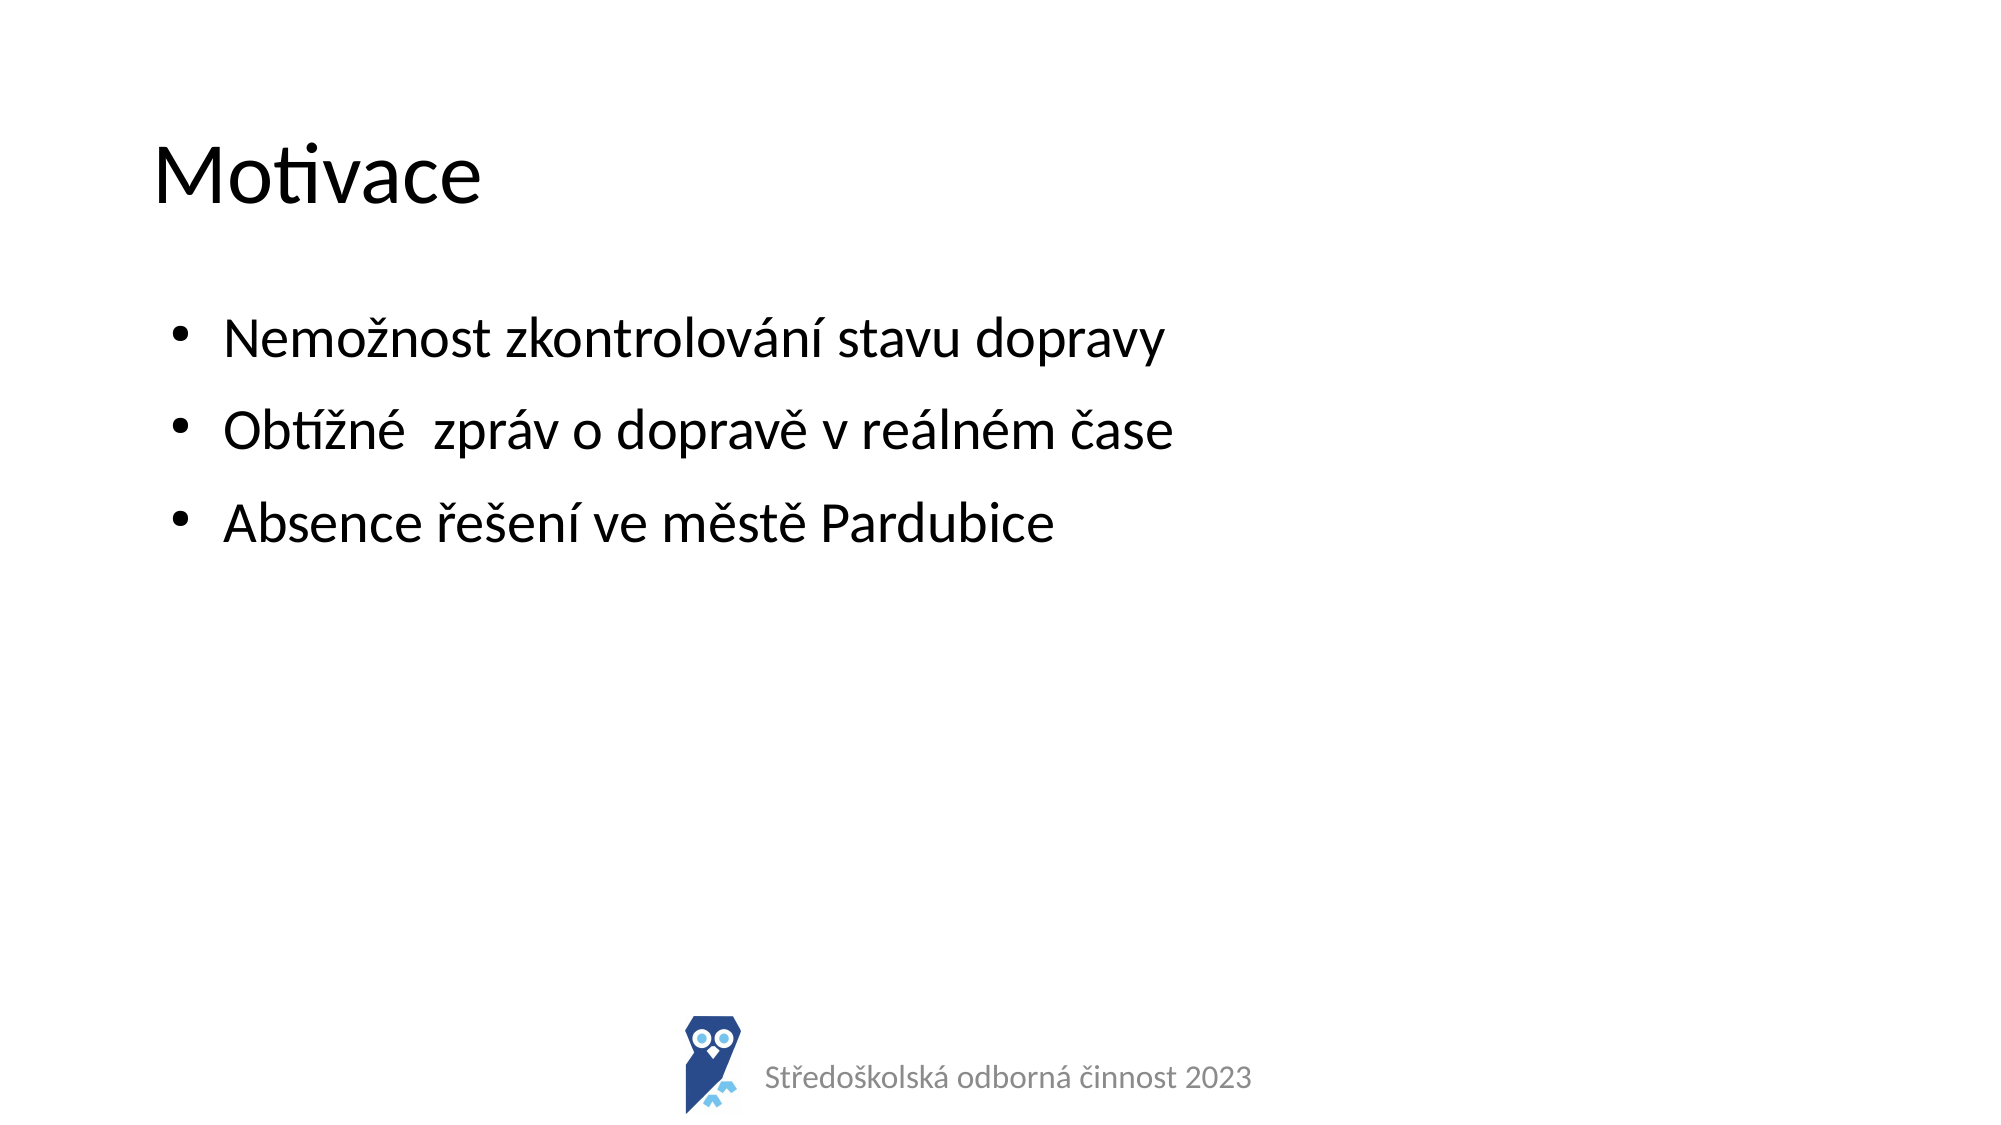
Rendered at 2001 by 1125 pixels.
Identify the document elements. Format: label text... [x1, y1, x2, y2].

list Nemožnost zkontrolování stavu dopravy Obtížné zpráv o dopravě v reálném čase Absence řešení ve městě Pardubice [137, 299, 1863, 1014]
title Motivace [137, 59, 1863, 278]
picture [685, 1016, 741, 1114]
